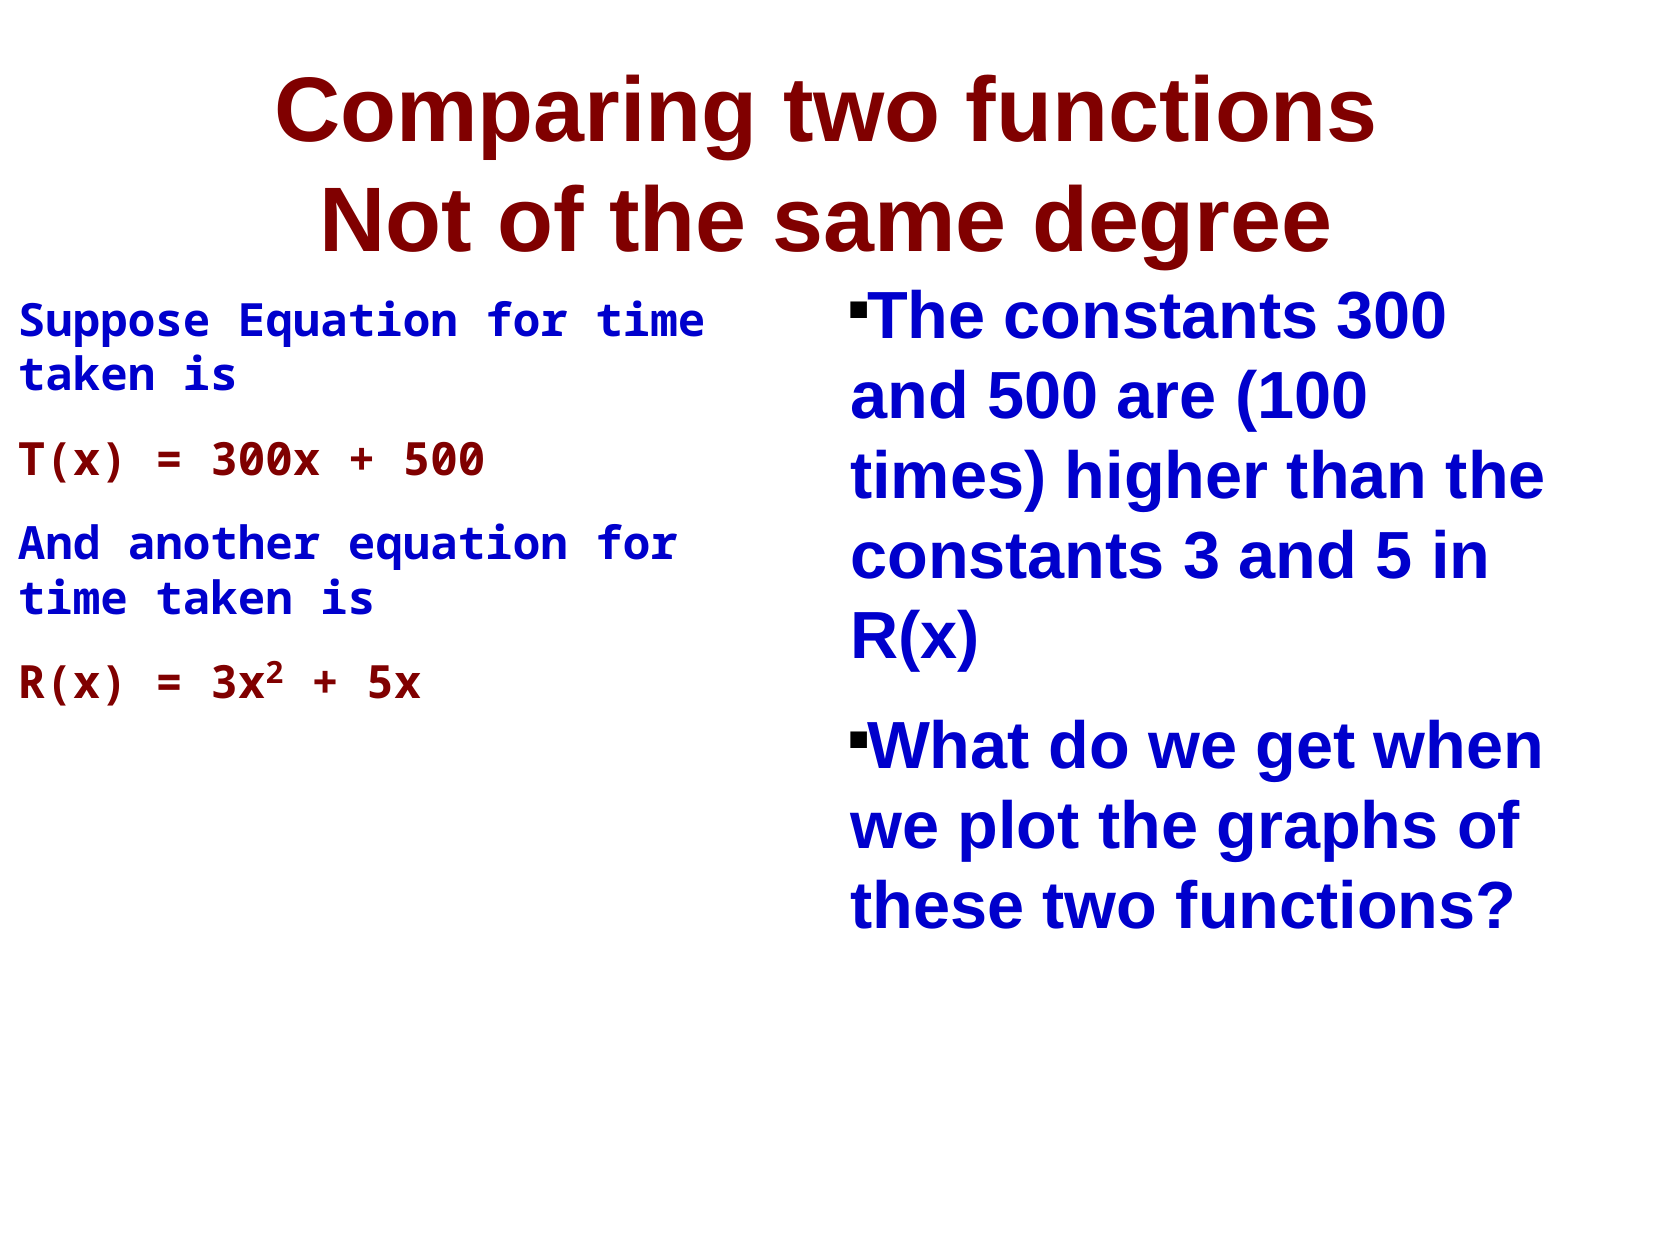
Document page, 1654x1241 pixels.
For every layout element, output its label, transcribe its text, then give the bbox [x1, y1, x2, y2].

list The constants 300 and 500 are (100 times) higher than the constants 3 and 5 in R(x) What do we get when we plot the graphs of these two functions? [850, 271, 1560, 1193]
list Suppose Equation for time taken is T(x) = 300x + 500 And another equation for time taken is R(x) = 3x2 + 5x [17, 290, 745, 1010]
title Comparing two functions Not of the same degree [82, 49, 1571, 257]
